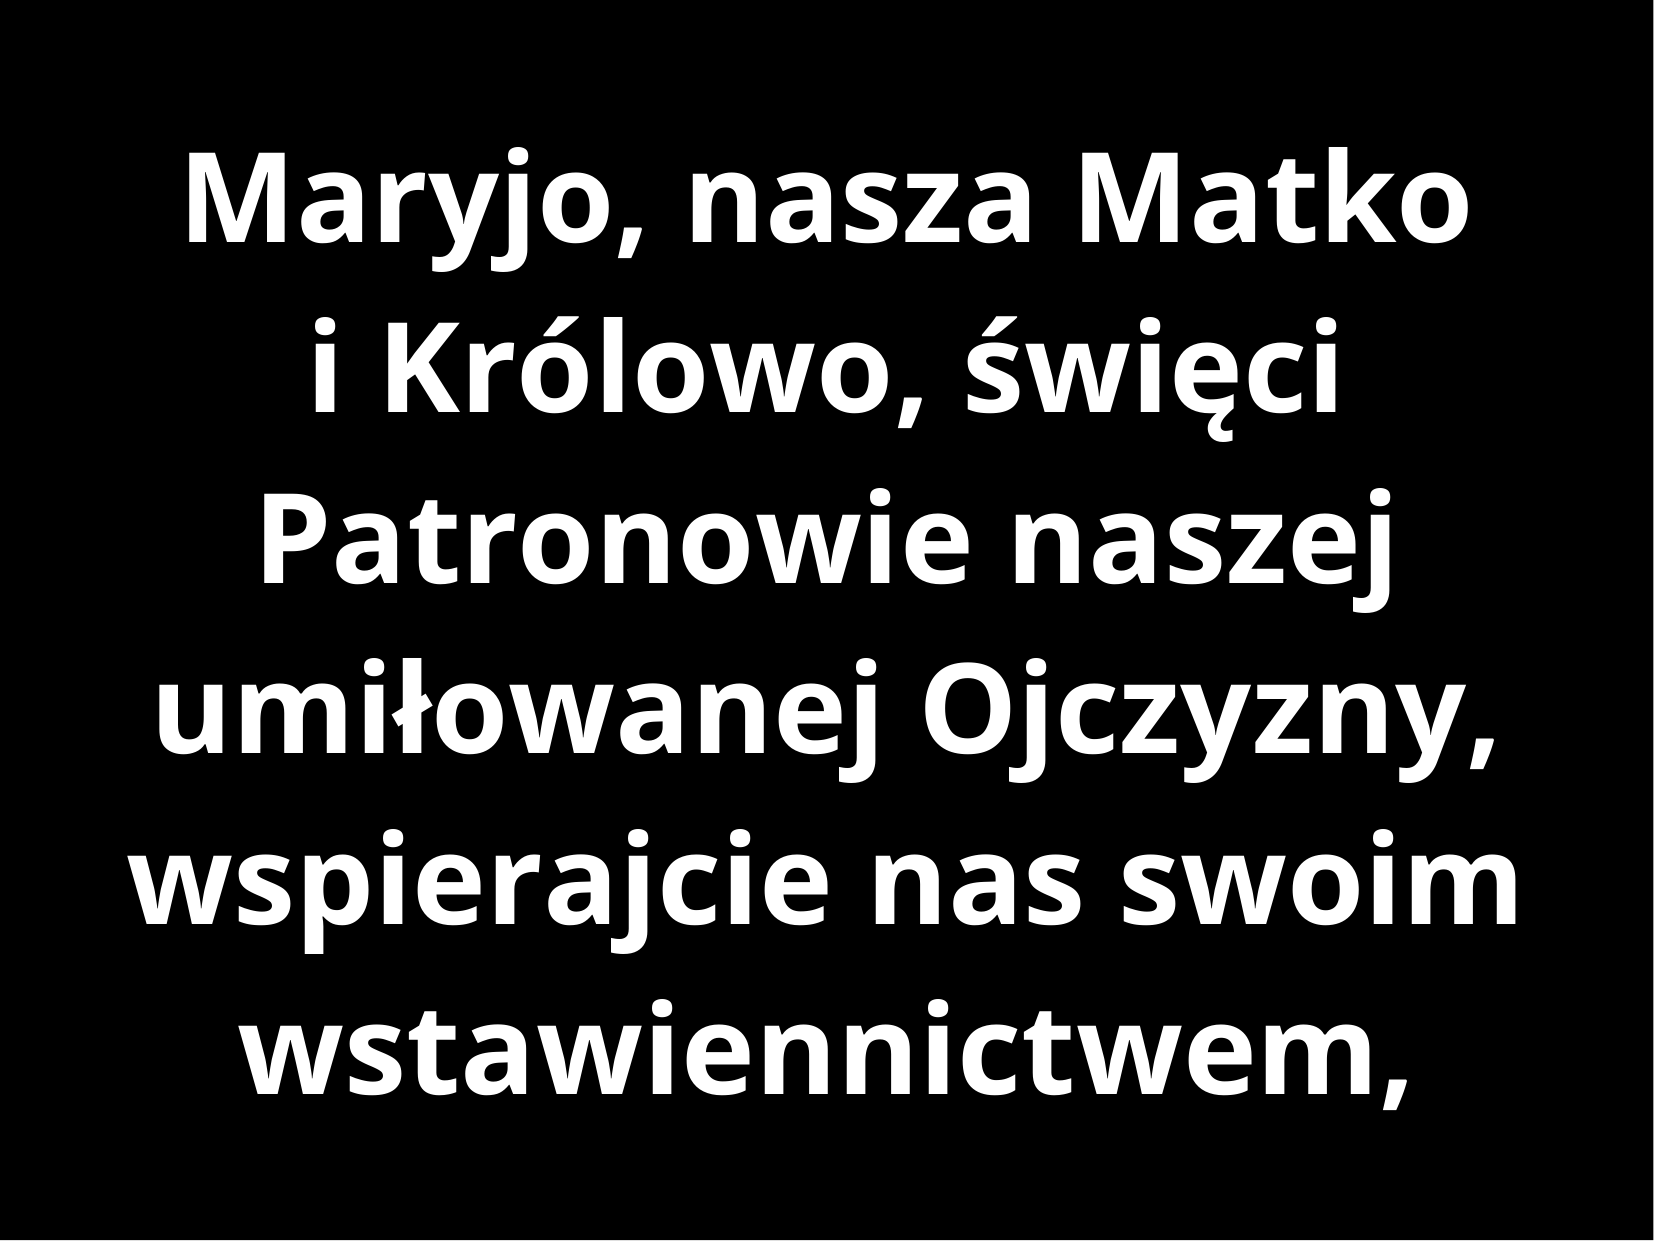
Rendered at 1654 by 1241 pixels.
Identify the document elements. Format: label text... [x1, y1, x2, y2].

title Maryjo, nasza Matko i Królowo, święci Patronowie naszej umiłowanej Ojczyzny, wspierajcie nas swoim wstawiennictwem, [0, 0, 1654, 1241]
